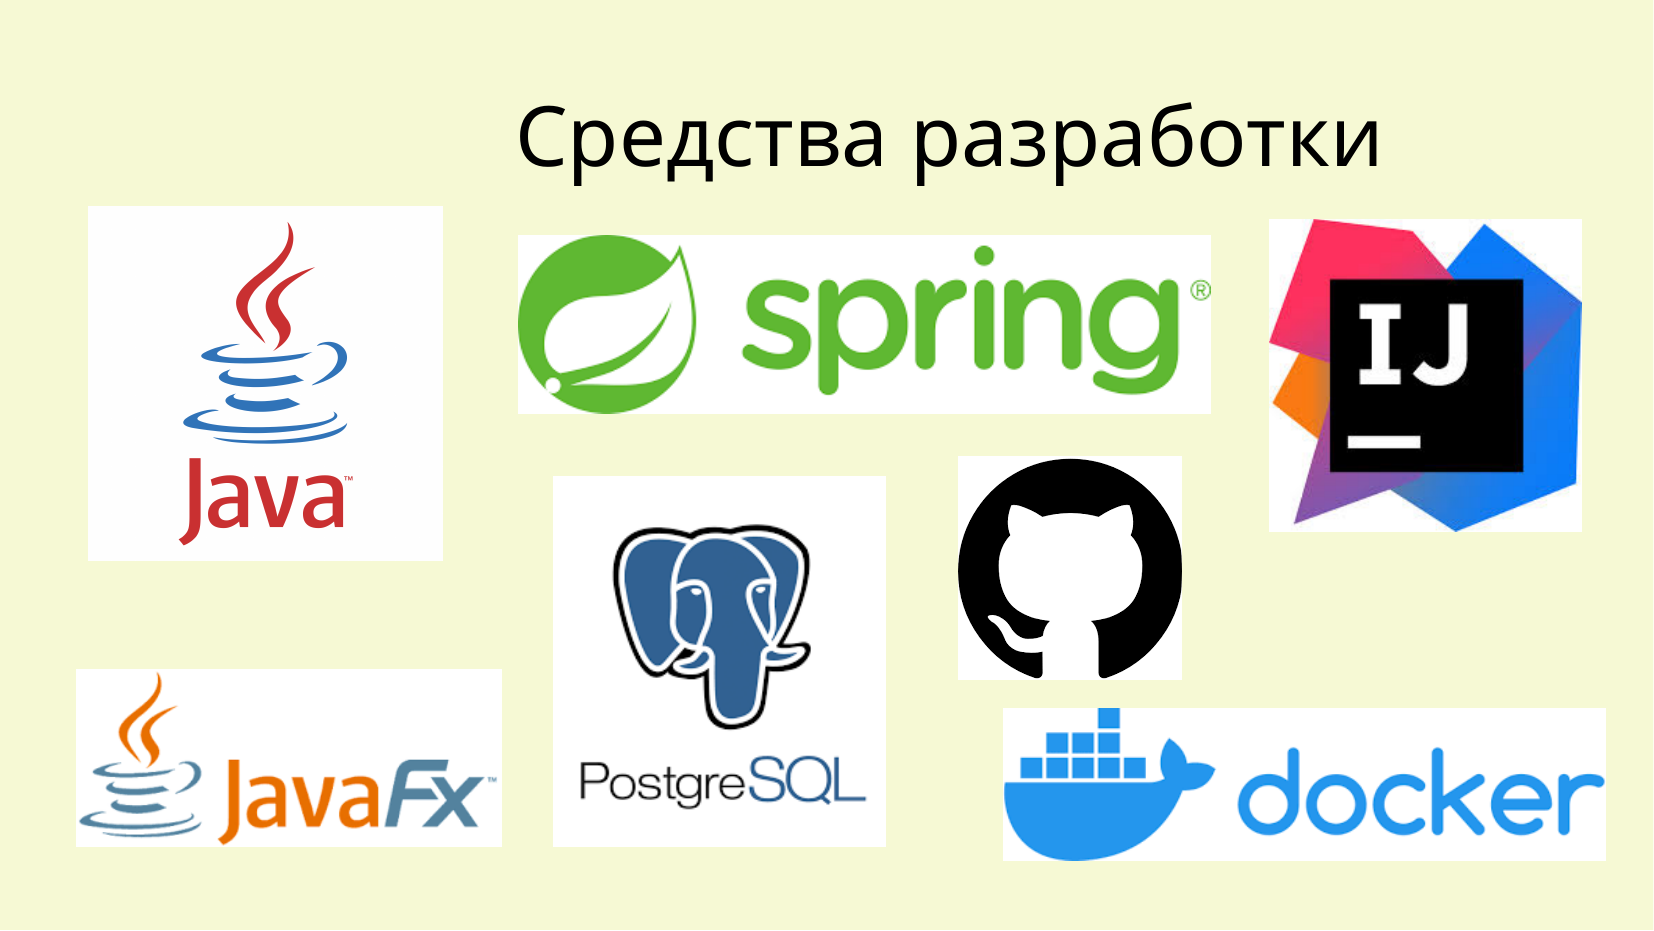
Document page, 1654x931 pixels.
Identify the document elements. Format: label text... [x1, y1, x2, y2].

picture [1003, 708, 1606, 861]
picture [1269, 219, 1582, 532]
picture [553, 476, 886, 847]
text_box Средства разработки [500, 70, 1270, 178]
picture [76, 669, 502, 847]
picture [88, 206, 443, 562]
picture [958, 456, 1182, 680]
picture [518, 235, 1211, 414]
